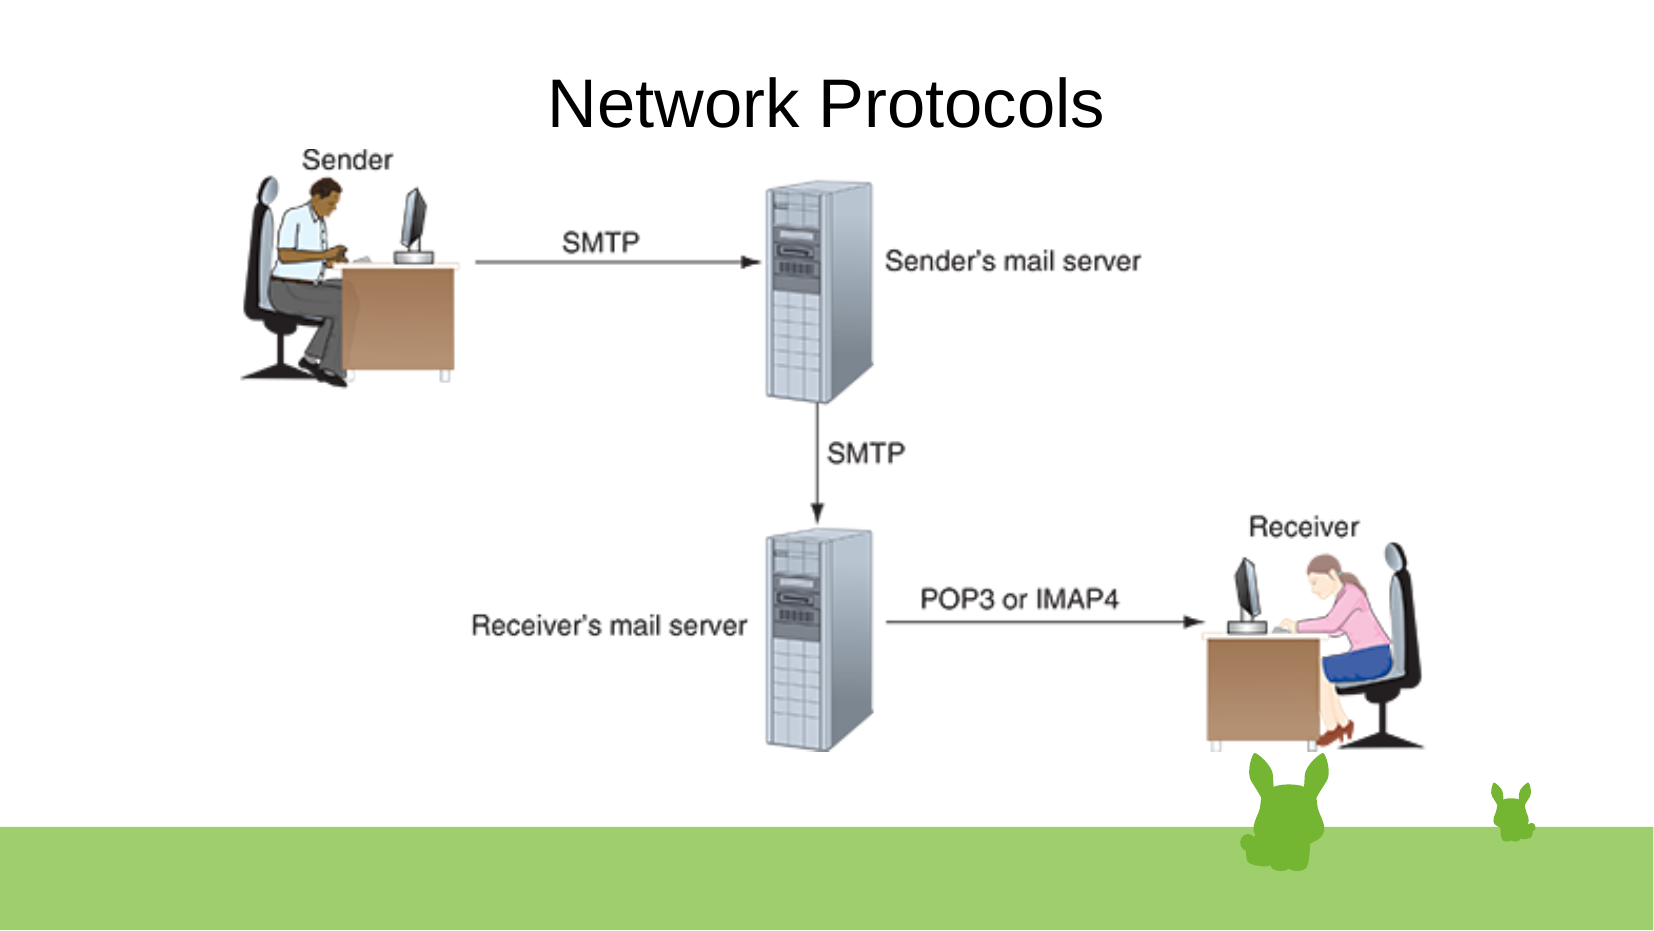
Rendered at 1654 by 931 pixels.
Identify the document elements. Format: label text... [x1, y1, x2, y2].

picture [240, 149, 1426, 752]
title Network Protocols [88, 29, 1565, 178]
